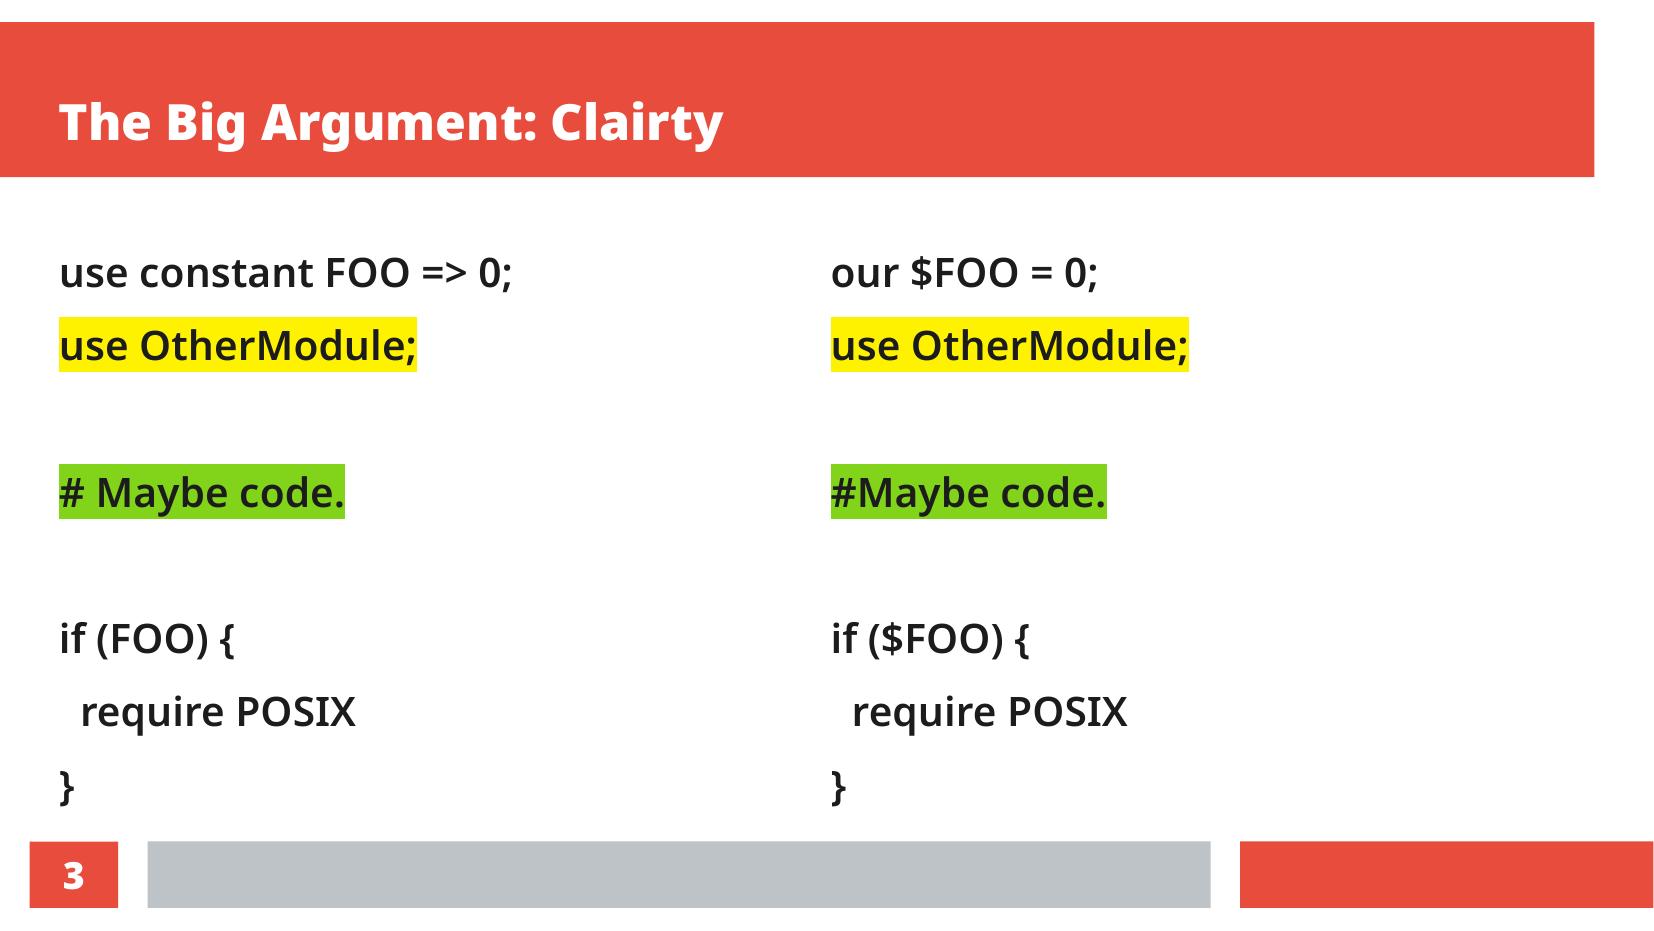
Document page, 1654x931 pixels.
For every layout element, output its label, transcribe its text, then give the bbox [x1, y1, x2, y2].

list our $FOO = 0; use OtherModule; #Maybe code. if ($FOO) { require POSIX } [830, 243, 1566, 820]
list use constant FOO => 0; use OtherModule; # Maybe code. if (FOO) { require POSIX } [59, 243, 794, 820]
title The Big Argument: Clairty [59, 44, 1595, 156]
